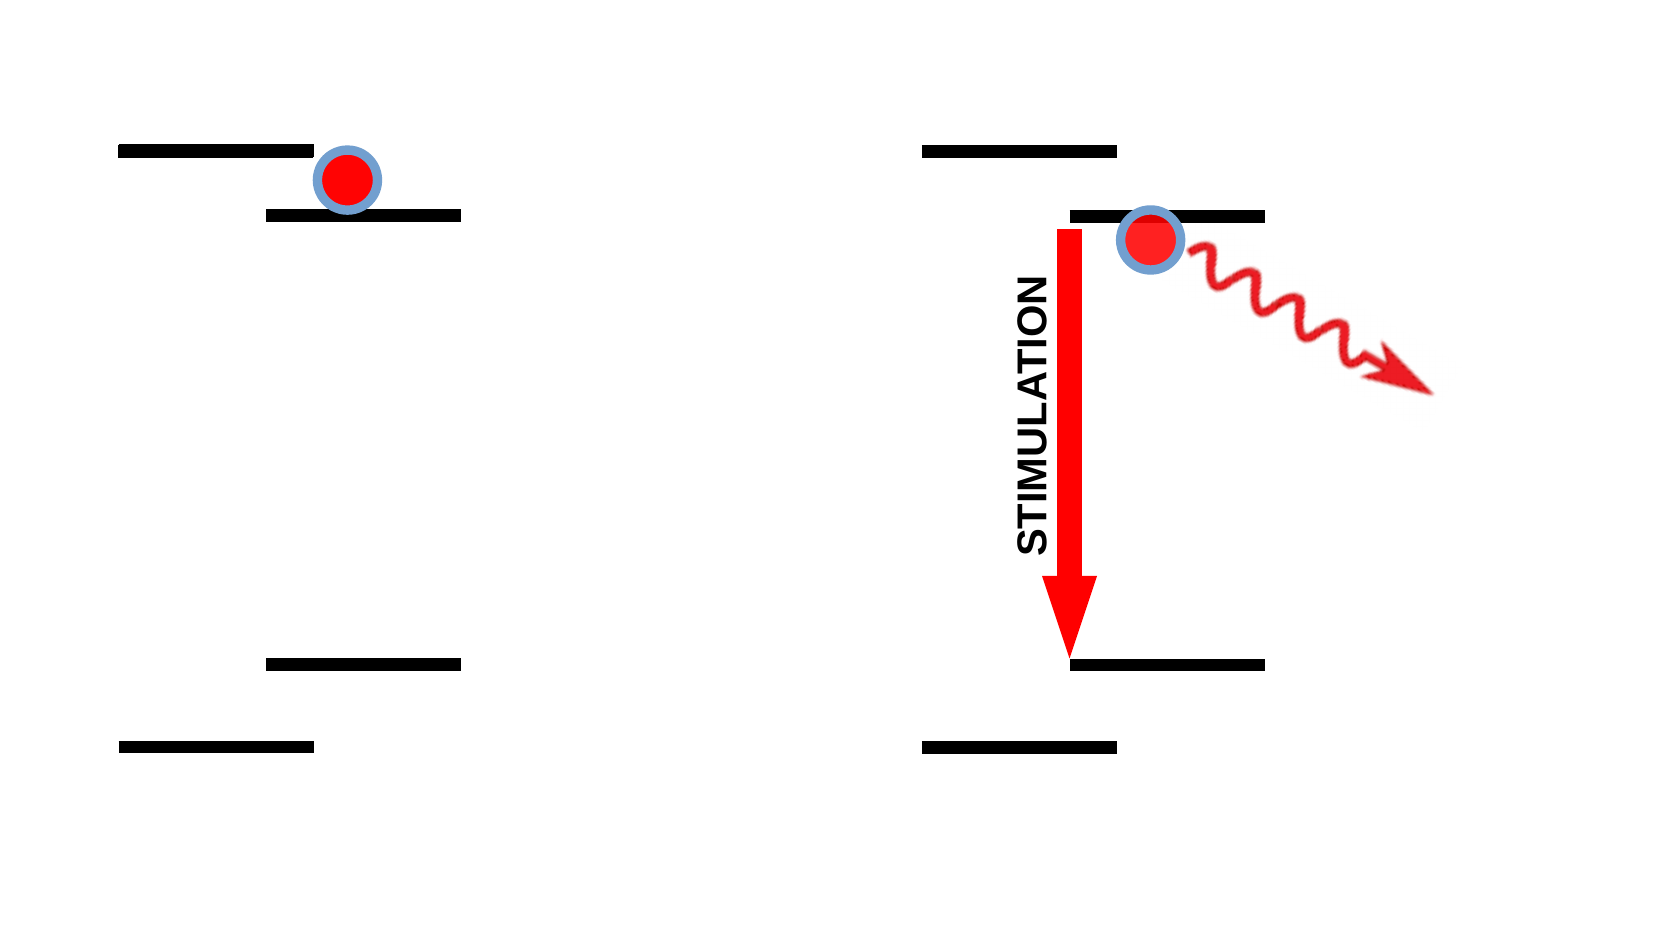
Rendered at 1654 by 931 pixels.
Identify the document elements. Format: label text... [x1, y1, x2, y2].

text_box [1120, 209, 1181, 271]
picture [1156, 223, 1462, 432]
text_box STIMULATION [1001, 160, 1063, 671]
text_box [317, 150, 378, 211]
